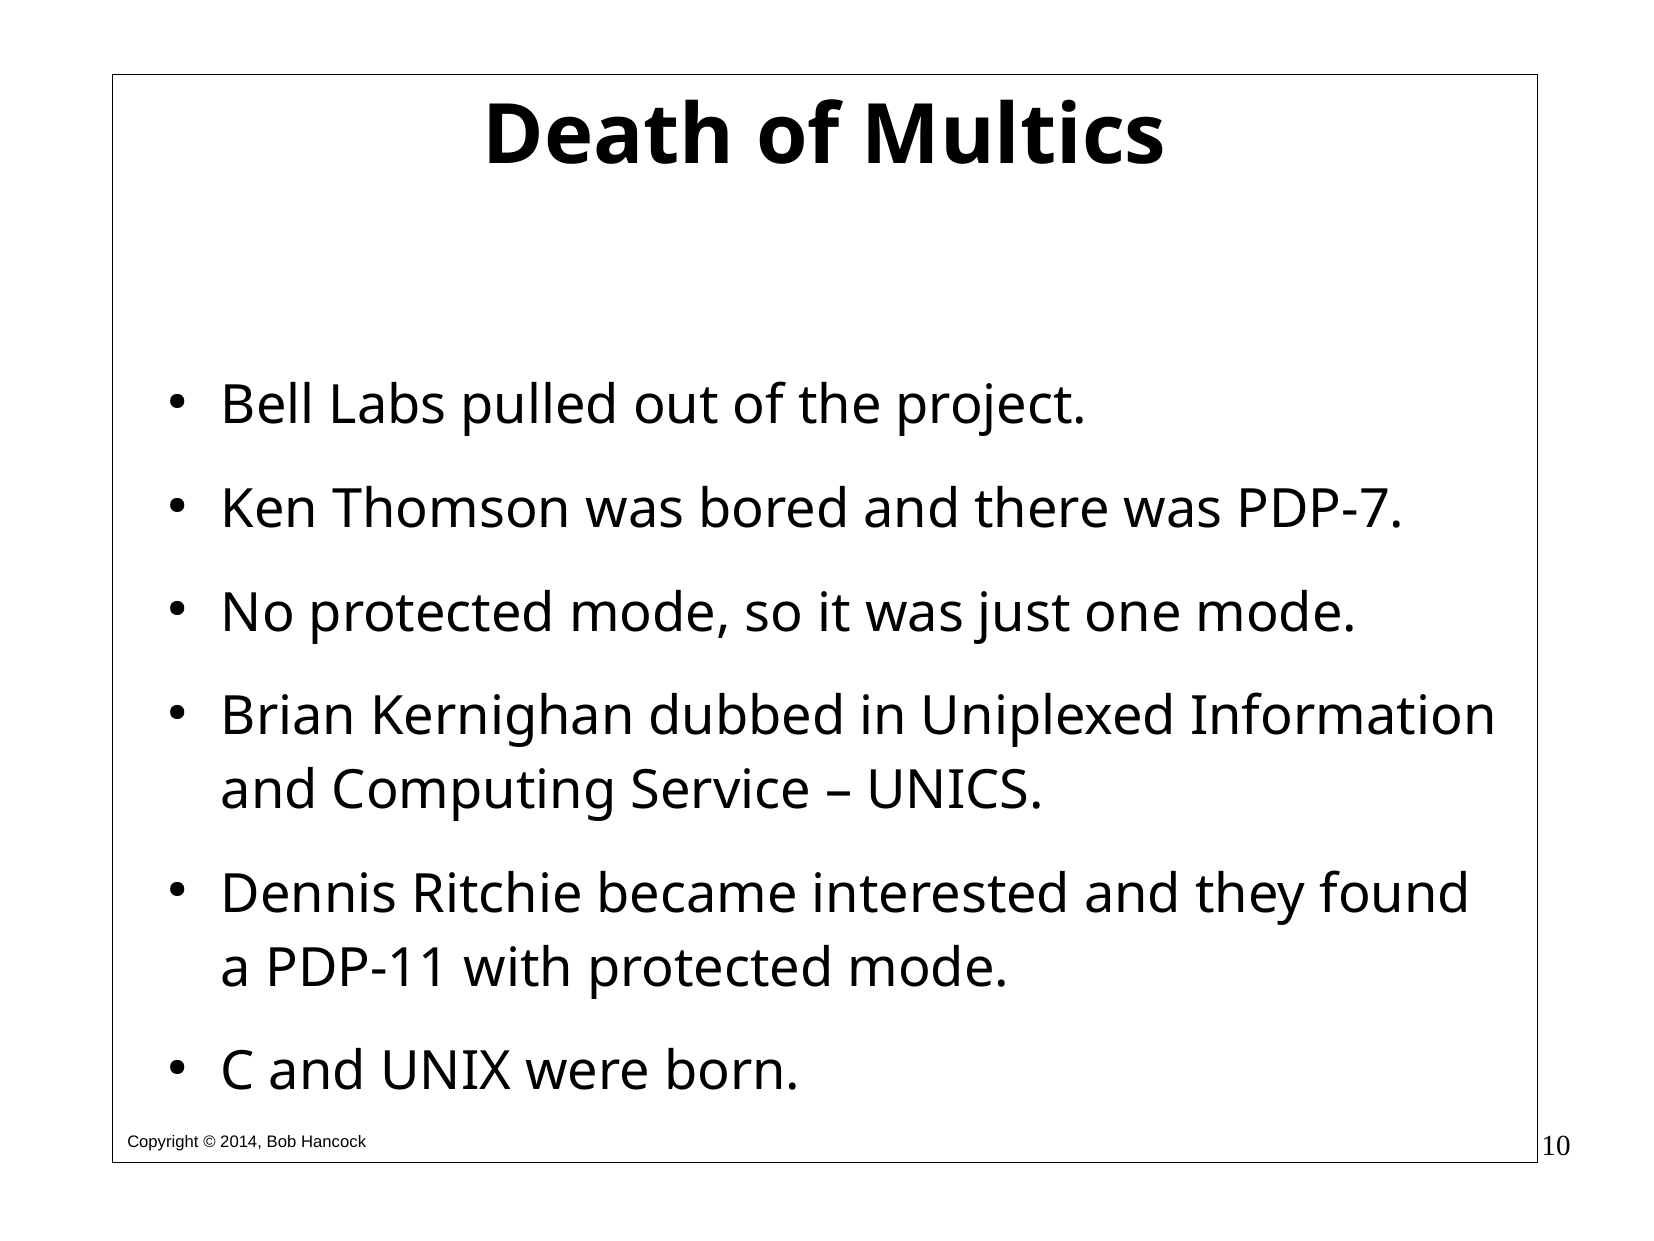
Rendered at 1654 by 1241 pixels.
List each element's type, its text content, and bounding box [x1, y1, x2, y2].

title Death of Multics [112, 75, 1538, 188]
list Bell Labs pulled out of the project. Ken Thomson was bored and there was PDP-7. No protected mode, so it was just one mode. Brian Kernighan dubbed in Uniplexed Information and Computing Service – UNICS. Dennis Ritchie became interested and they found a PDP-11 with protected mode. C and UNIX were born. [150, 262, 1501, 1126]
text_box Copyright © 2014, Bob Hancock [112, 1125, 382, 1159]
